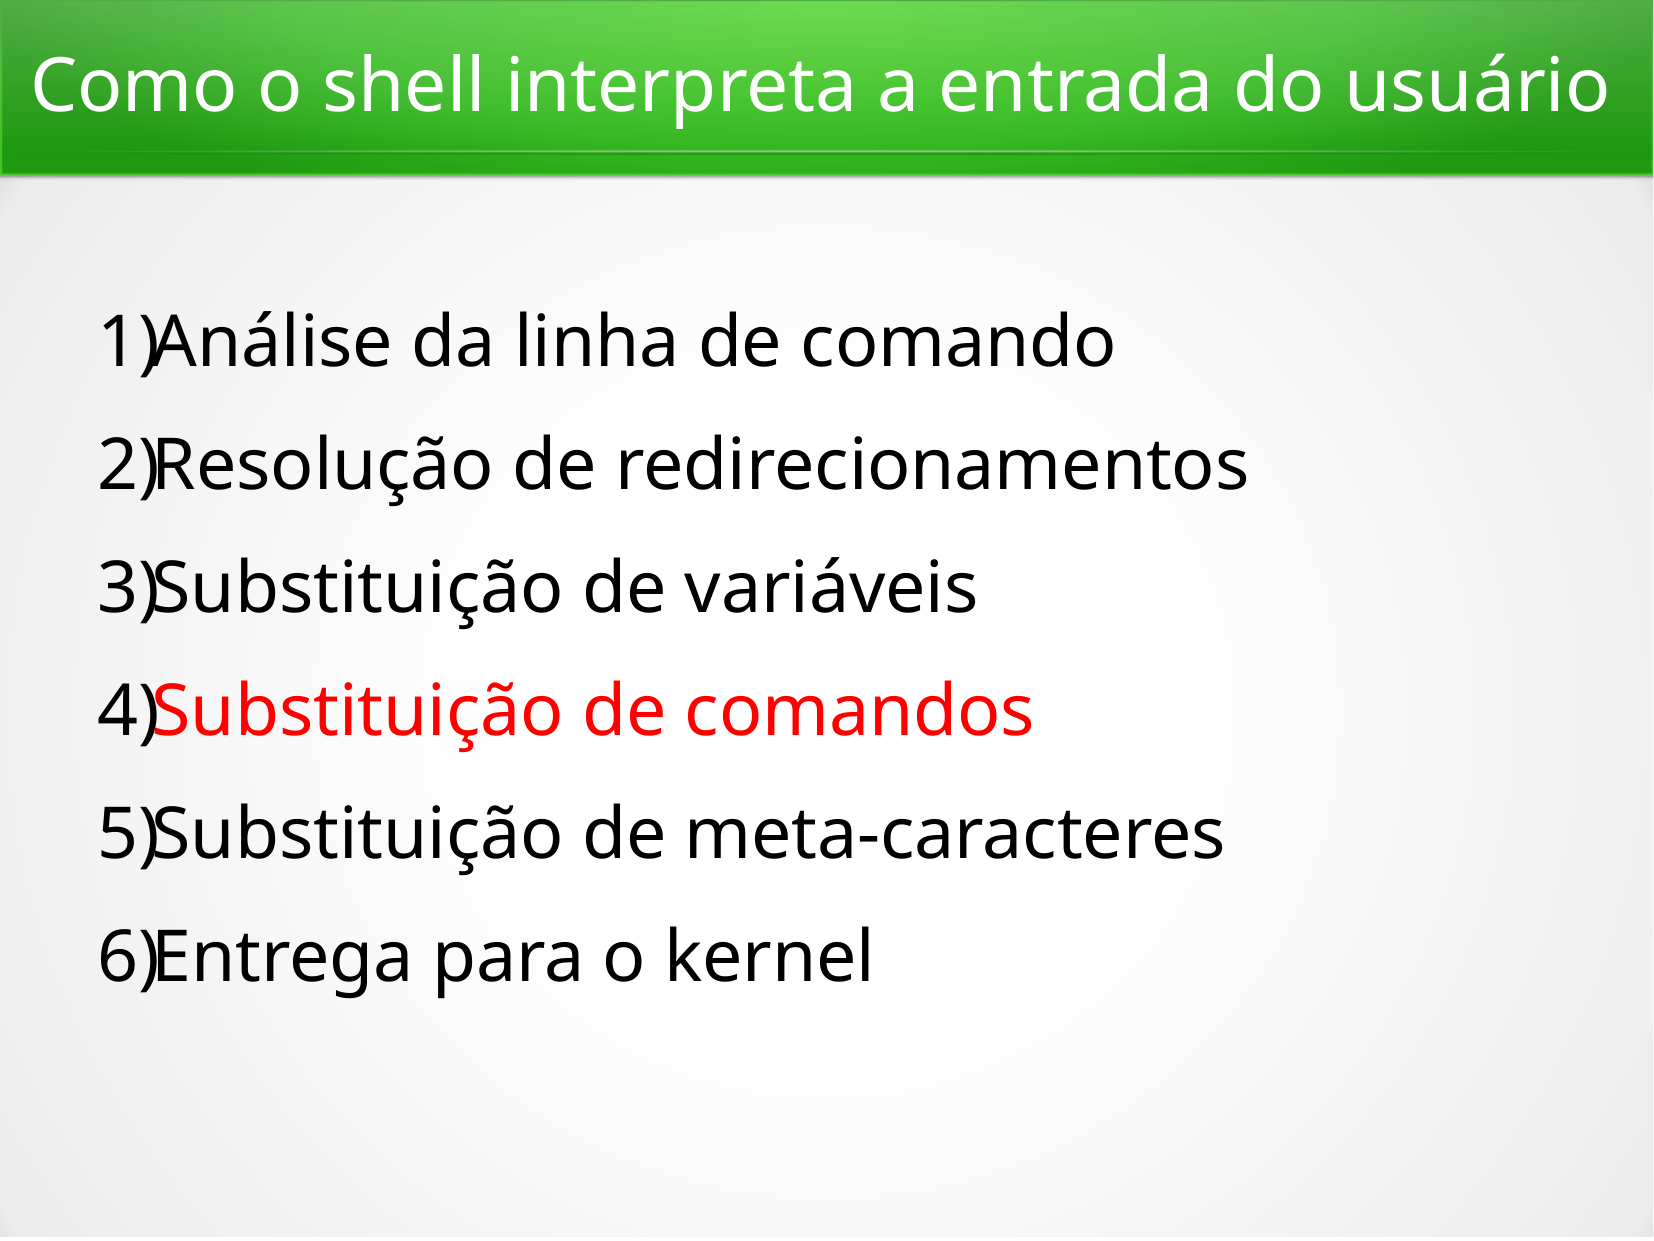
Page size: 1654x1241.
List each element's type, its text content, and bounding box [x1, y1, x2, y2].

list Análise da linha de comando Resolução de redirecionamentos Substituição de variáveis Substituição de comandos Substituição de meta-caracteres Entrega para o kernel [82, 290, 1571, 1010]
title Como o shell interpreta a entrada do usuário [11, 11, 1630, 154]
picture [0, 0, 1654, 1237]
